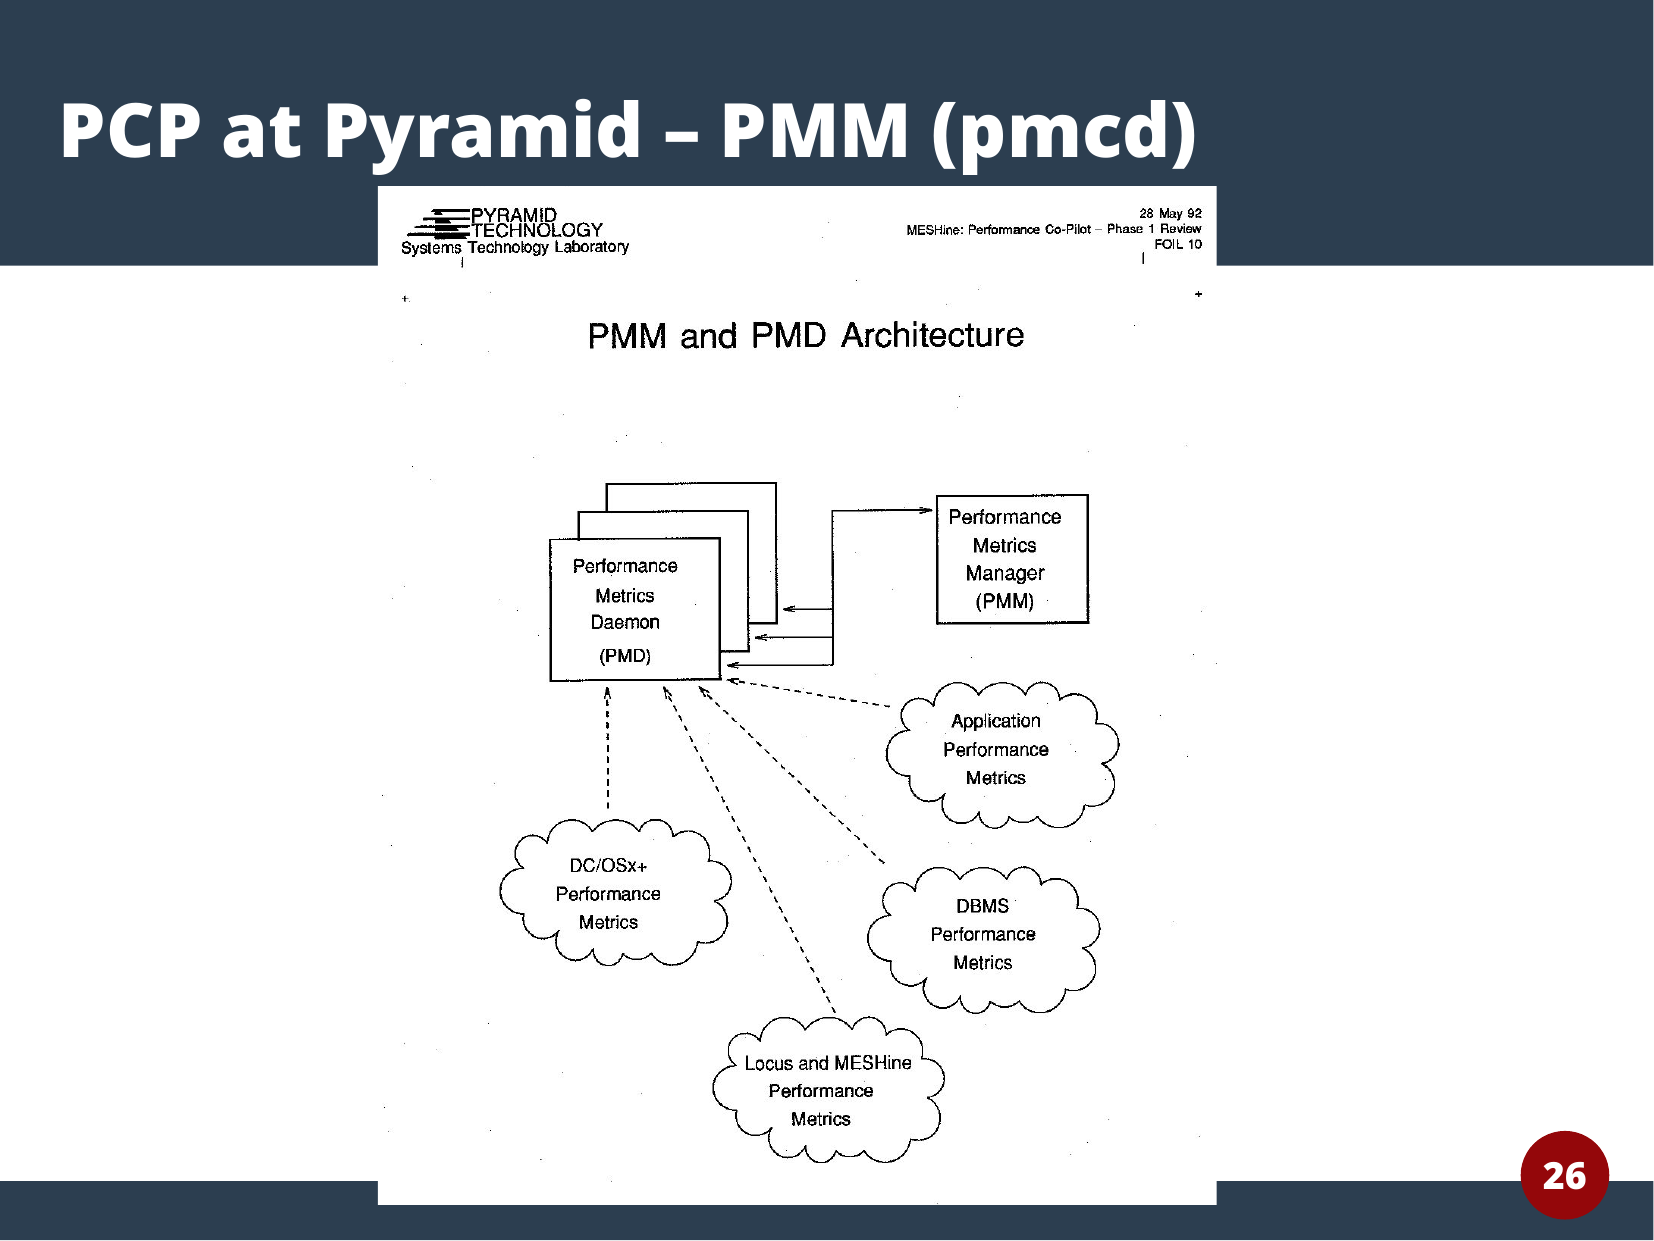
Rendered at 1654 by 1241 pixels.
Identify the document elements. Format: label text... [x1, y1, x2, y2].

picture [377, 186, 1217, 1205]
title PCP at Pyramid – PMM (pmcd) [59, 49, 1595, 207]
